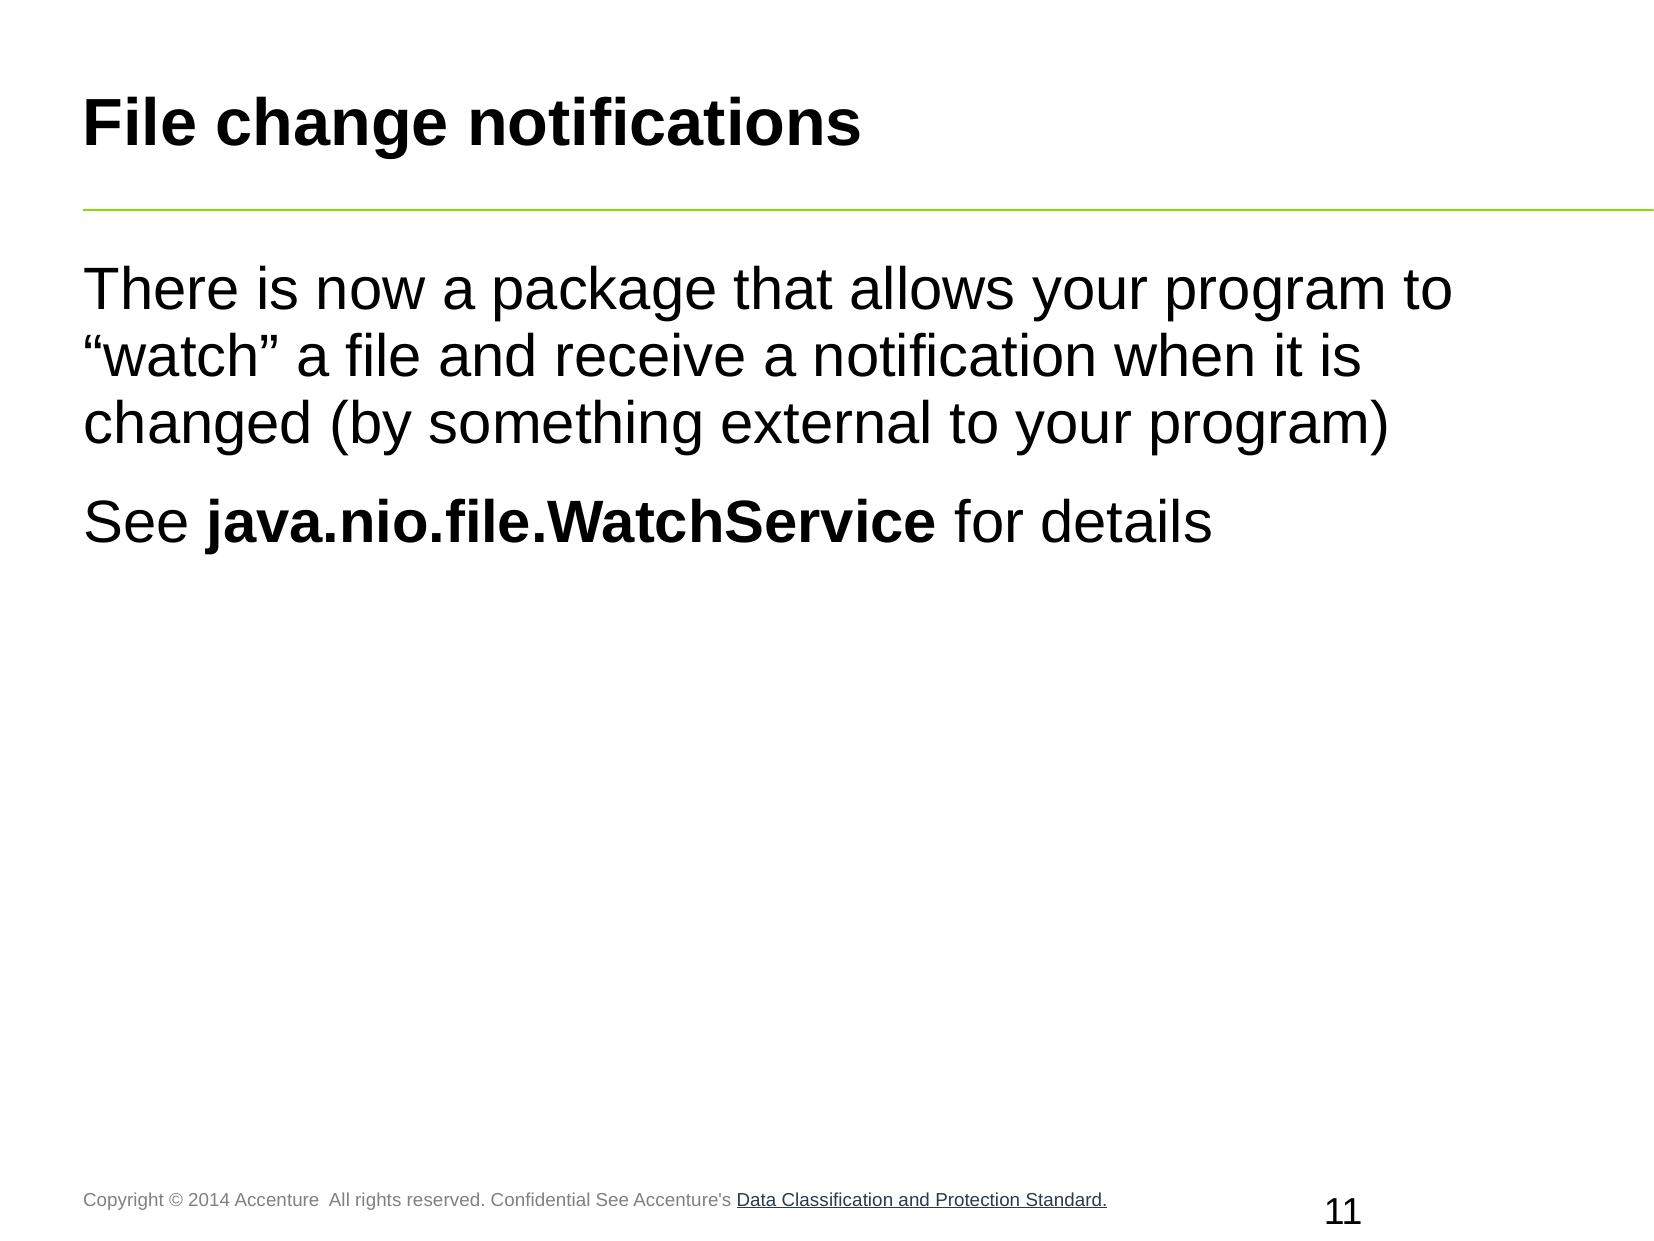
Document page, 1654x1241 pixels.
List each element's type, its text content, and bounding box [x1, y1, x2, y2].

list There is now a package that allows your program to “watch” a file and receive a notification when it is changed (by something external to your program) See java.nio.file.WatchService for details [84, 255, 1573, 1166]
text_box <number> [1309, 1157, 1654, 1241]
title File change notifications [82, 49, 1571, 196]
